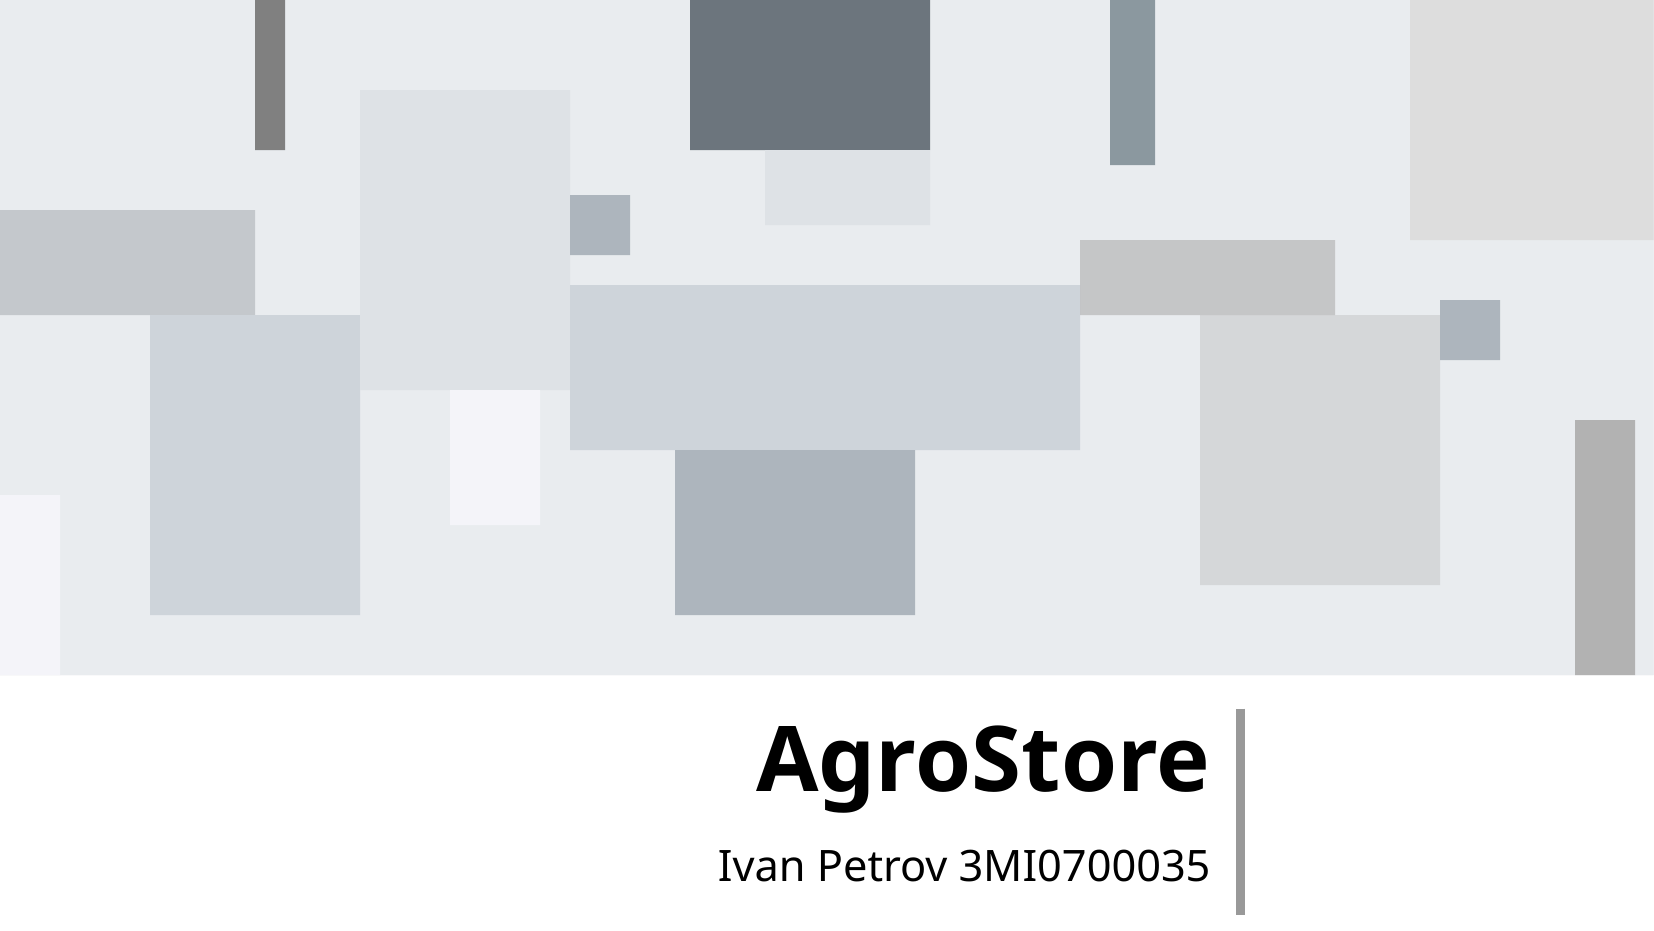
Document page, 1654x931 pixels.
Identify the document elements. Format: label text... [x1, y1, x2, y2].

title AgroStore [59, 694, 1211, 819]
subtitle Ivan Petrov 3MI0700035 [59, 835, 1211, 895]
